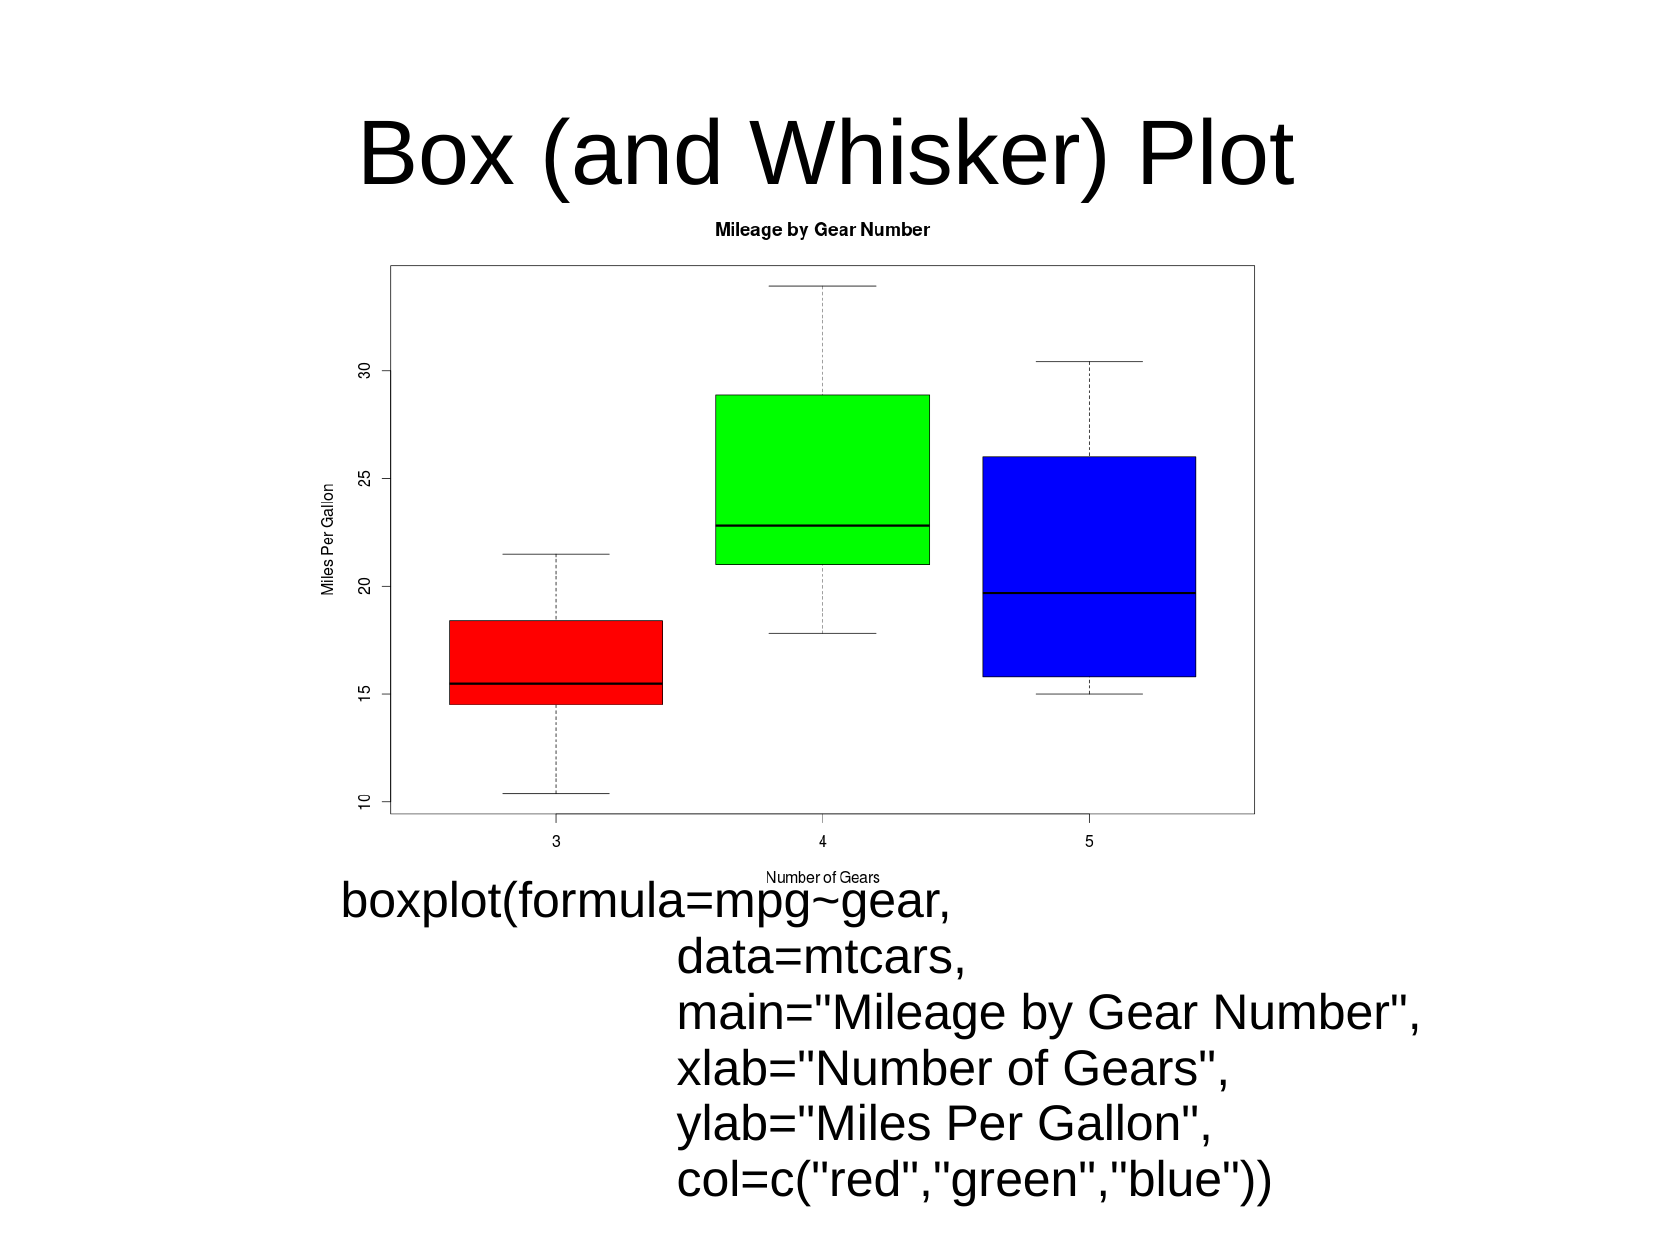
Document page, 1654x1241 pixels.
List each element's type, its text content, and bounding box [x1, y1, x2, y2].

title Box (and Whisker) Plot [82, 49, 1571, 257]
text_box boxplot(formula=mpg~gear, data=mtcars, main="Mileage by Gear Number", xlab="Number of Gears", ylab="Miles Per Gallon", col=c("red","green","blue")) [325, 865, 1438, 1241]
picture [316, 257, 1292, 906]
